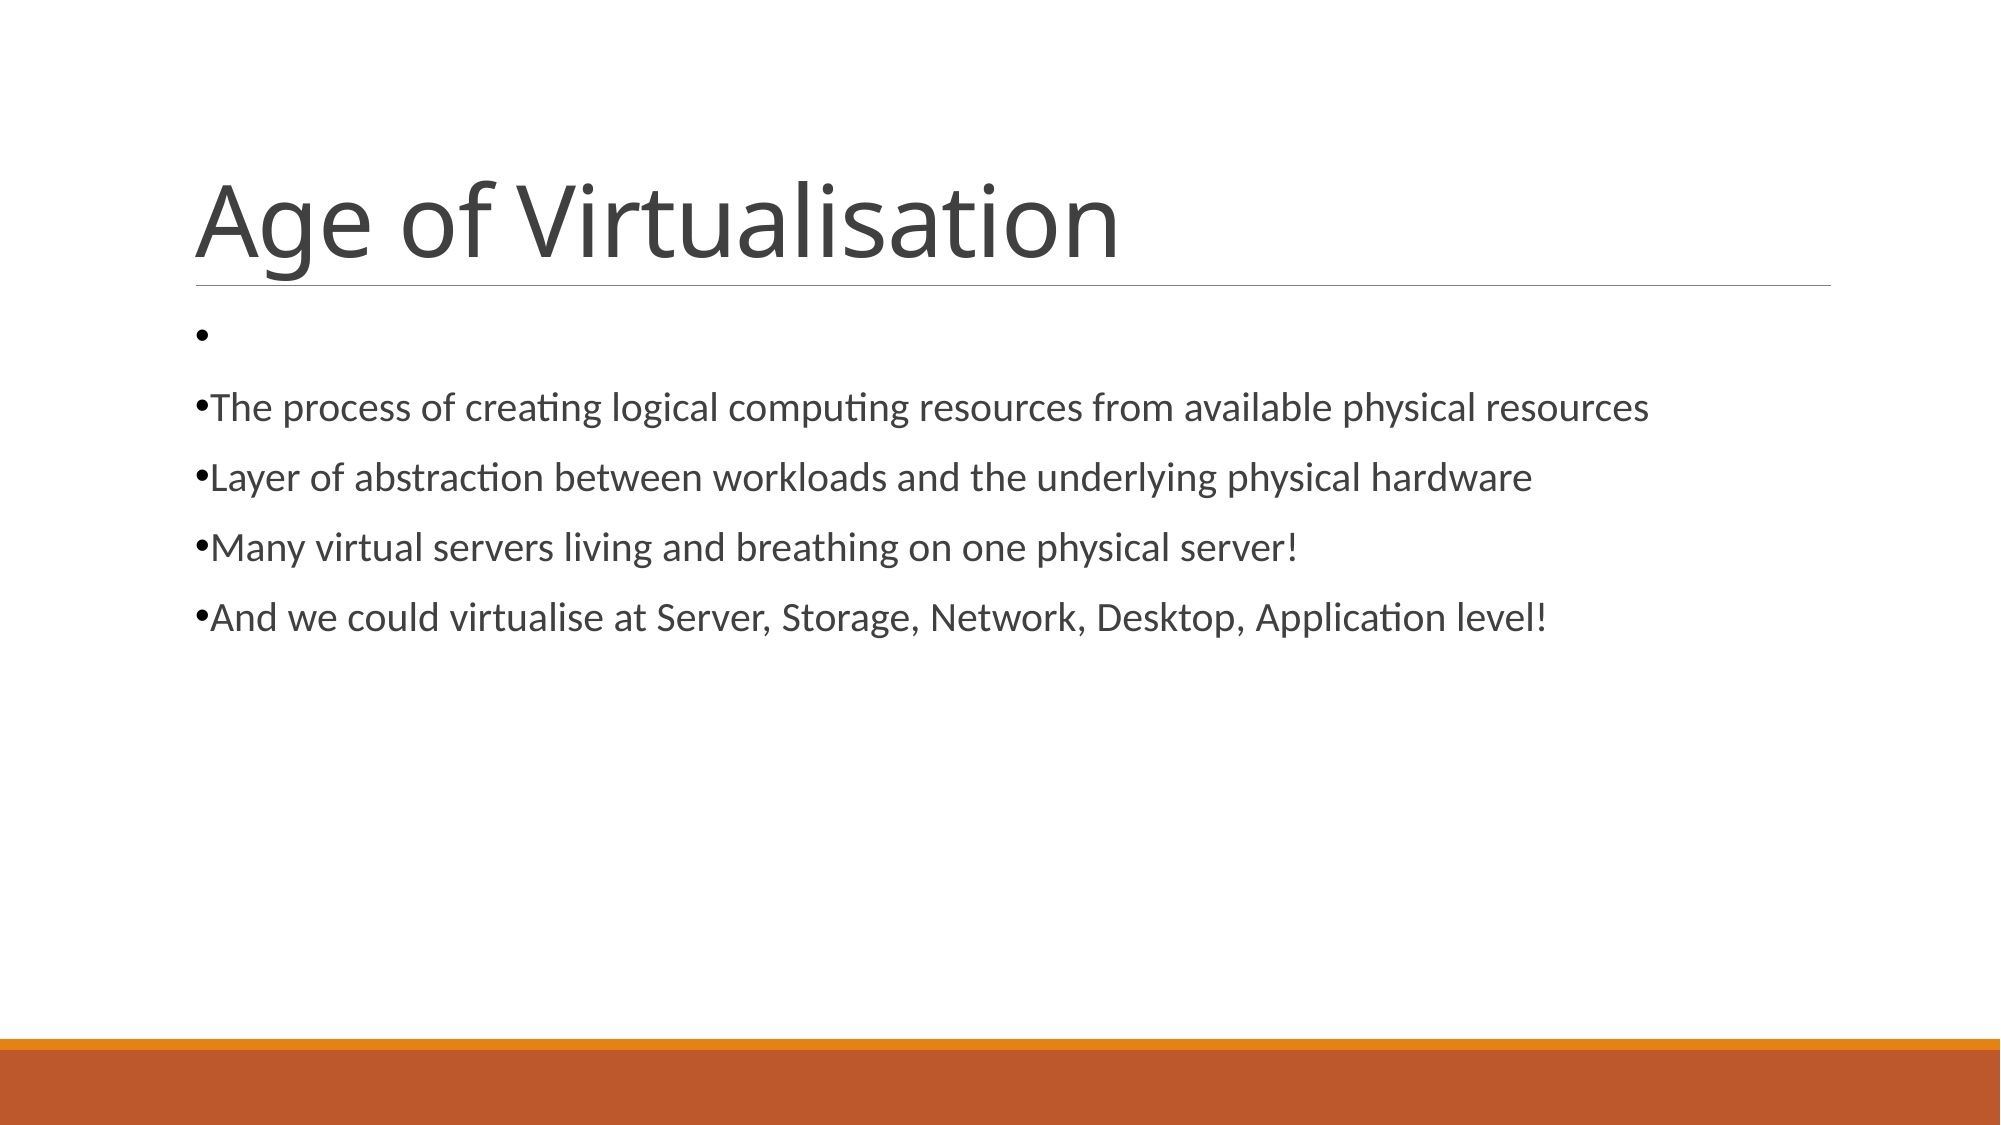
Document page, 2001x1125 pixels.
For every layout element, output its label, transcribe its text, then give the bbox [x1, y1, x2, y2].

list The process of creating logical computing resources from available physical resources Layer of abstraction between workloads and the underlying physical hardware Many virtual servers living and breathing on one physical server! And we could virtualise at Server, Storage, Network, Desktop, Application level! [180, 302, 1831, 963]
title Age of Virtualisation [180, 47, 1831, 286]
